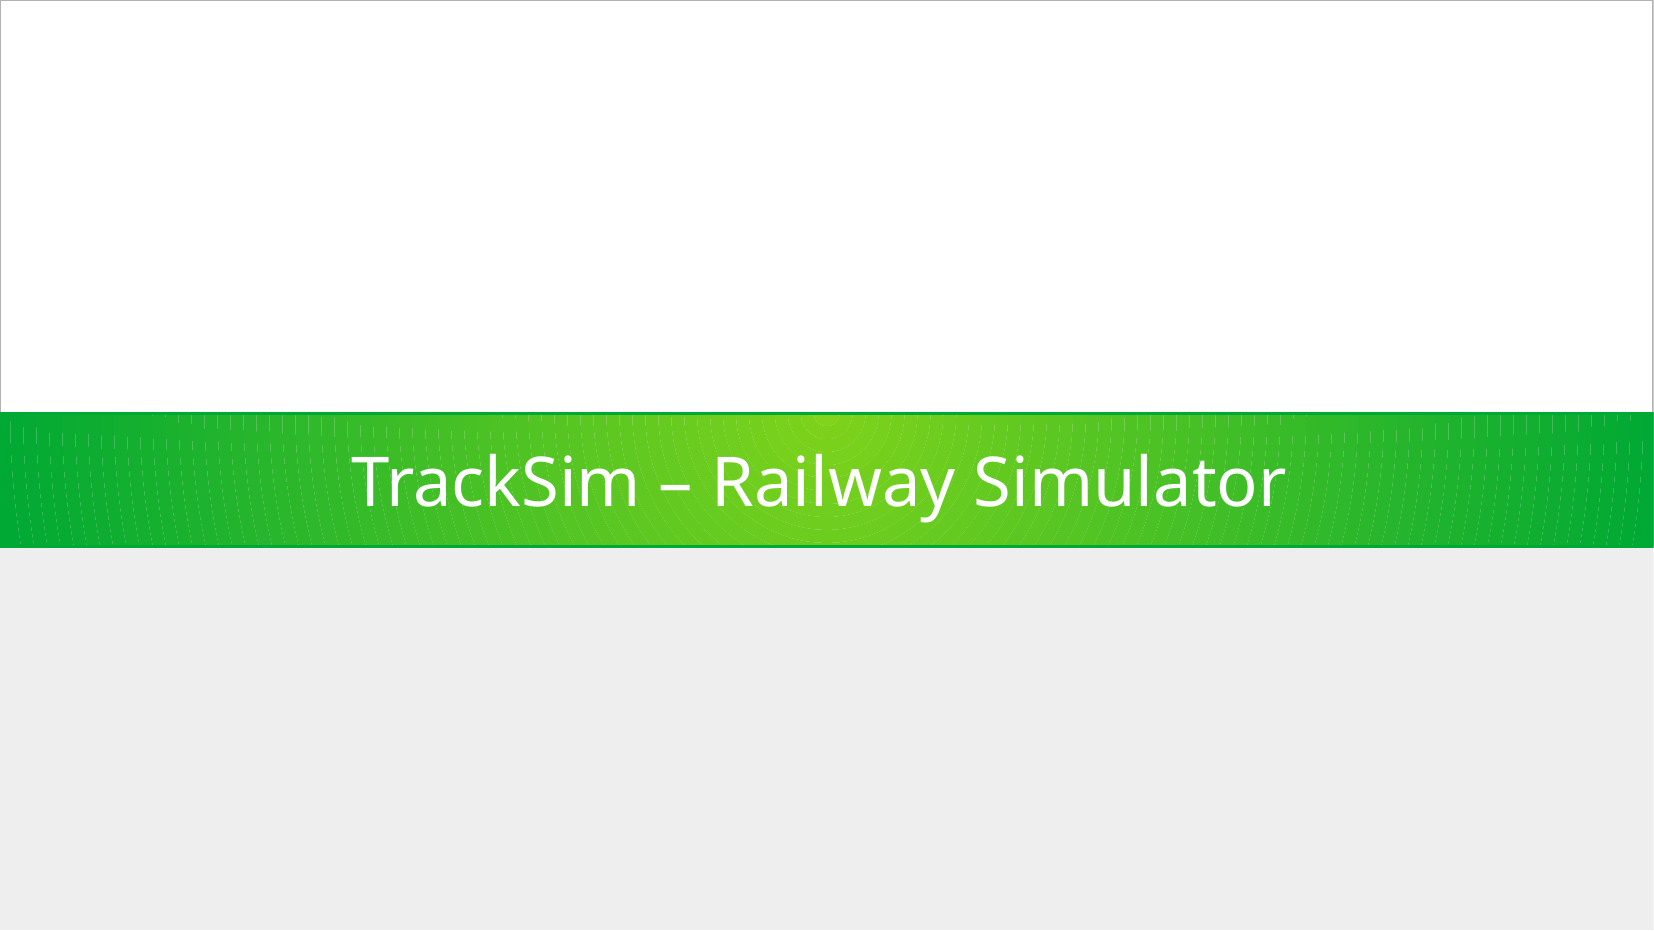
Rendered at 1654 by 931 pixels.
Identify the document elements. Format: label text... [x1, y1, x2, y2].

title TrackSim – Railway Simulator [73, 428, 1565, 532]
